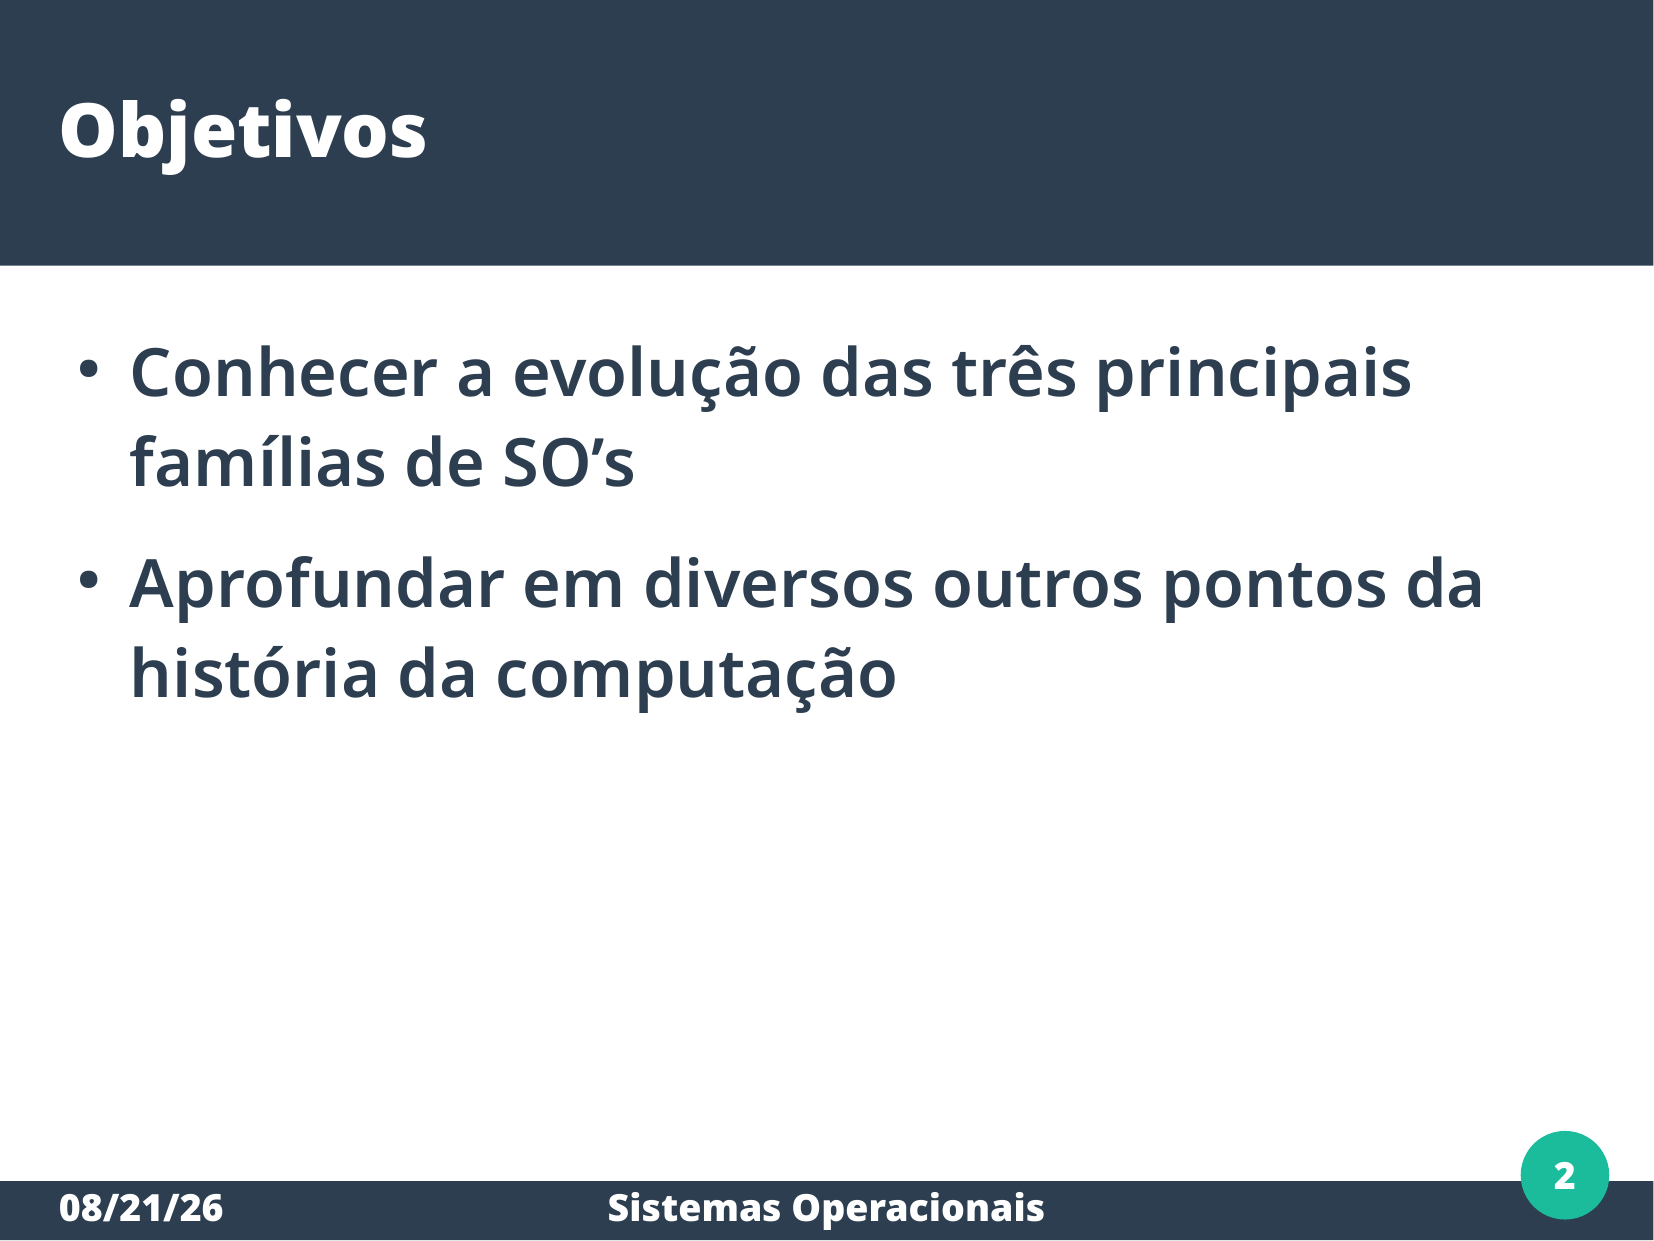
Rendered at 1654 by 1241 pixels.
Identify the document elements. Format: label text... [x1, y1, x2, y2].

list Conhecer a evolução das três principais famílias de SO’s Aprofundar em diversos outros pontos da história da computação [59, 324, 1595, 1152]
title Objetivos [59, 49, 1595, 207]
